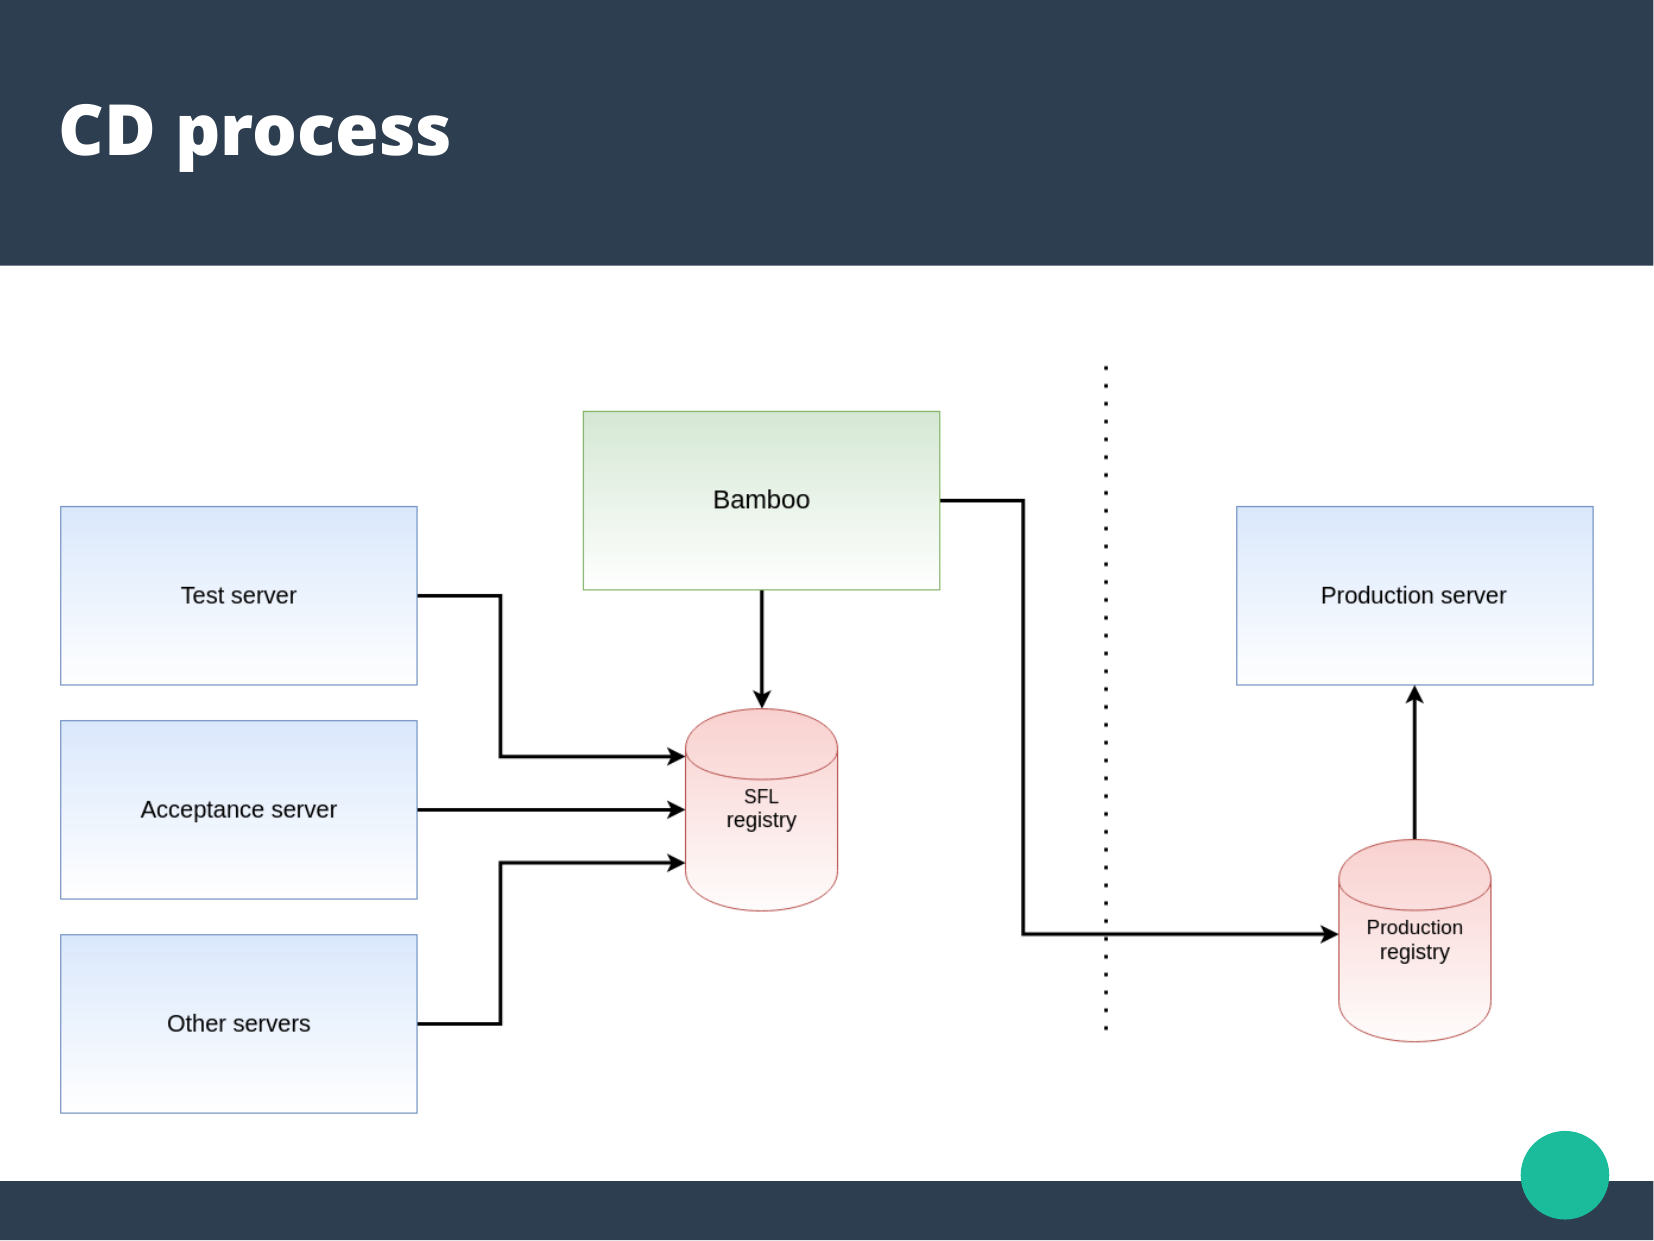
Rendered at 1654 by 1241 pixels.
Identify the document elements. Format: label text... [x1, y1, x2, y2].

picture [59, 361, 1595, 1115]
title CD process [59, 49, 1595, 207]
